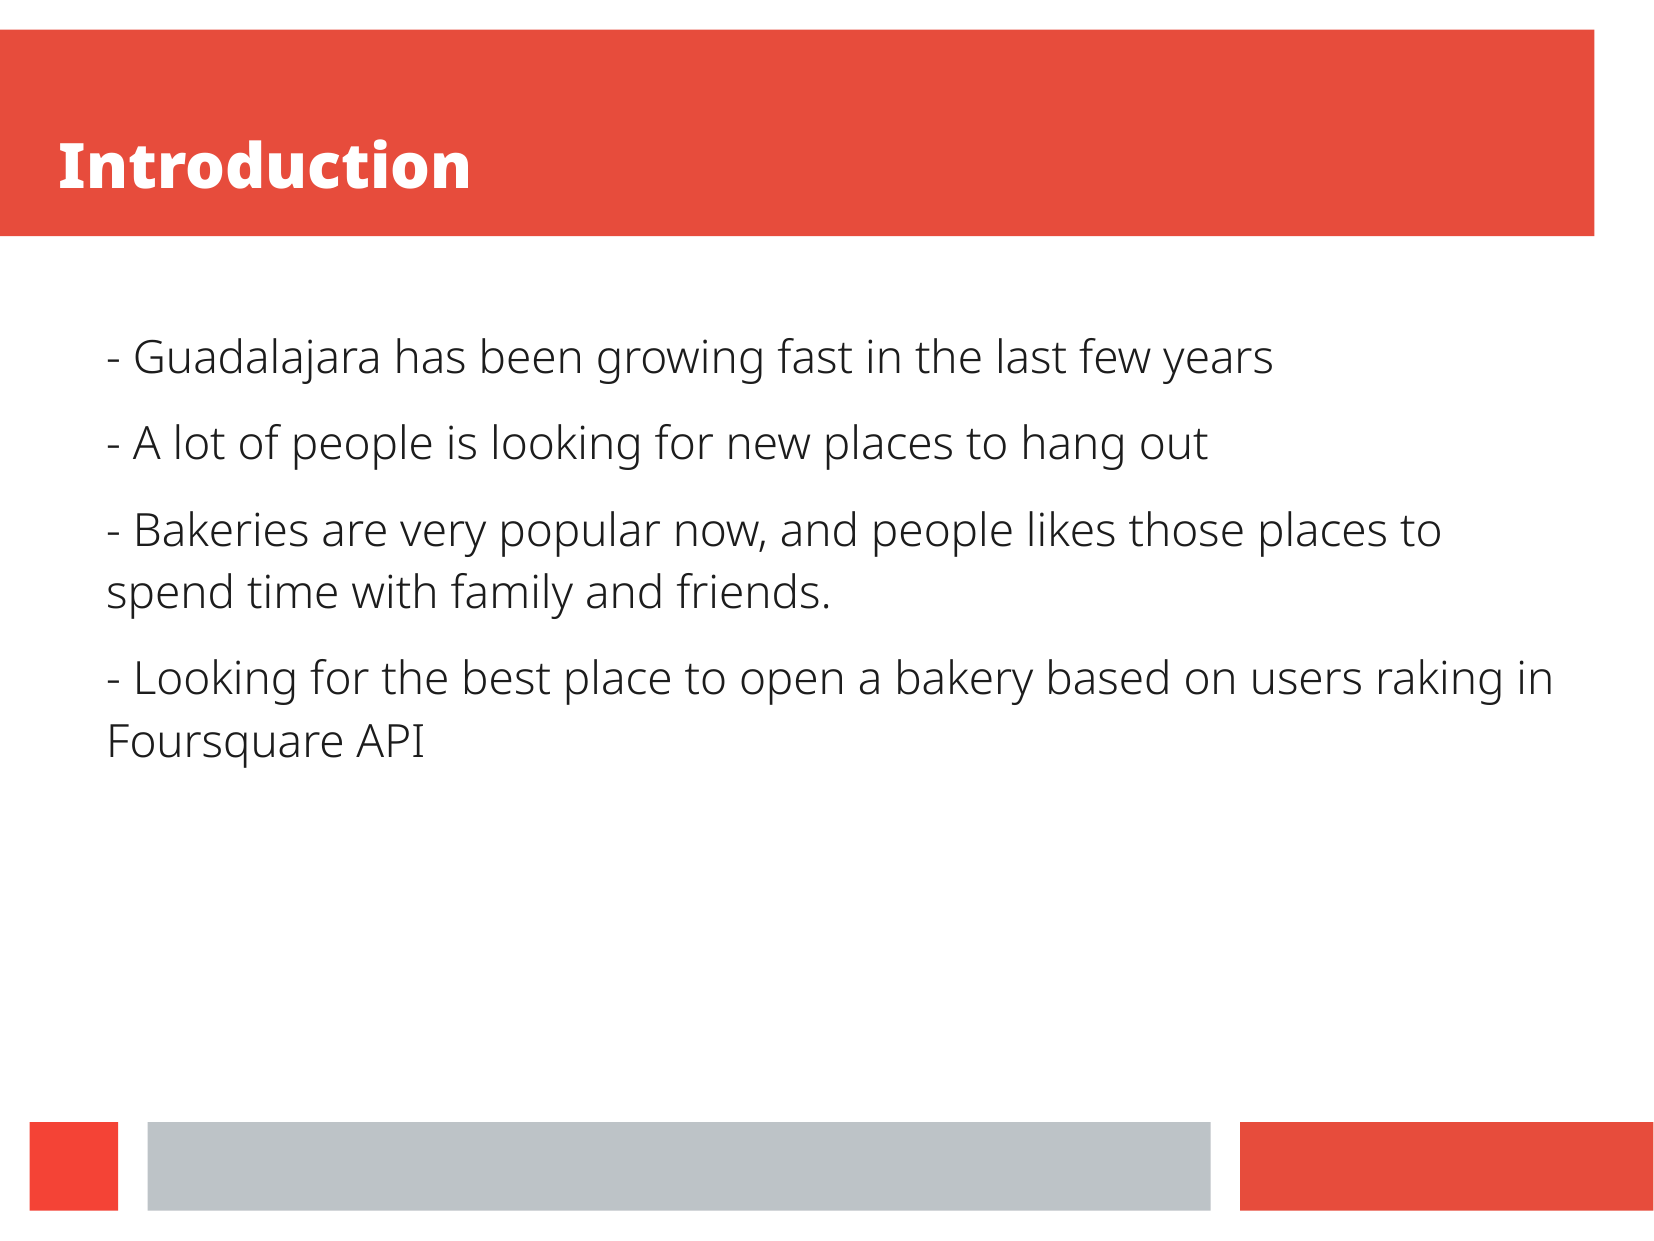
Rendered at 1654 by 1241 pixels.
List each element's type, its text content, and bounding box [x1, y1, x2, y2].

list - Guadalajara has been growing fast in the last few years - A lot of people is looking for new places to hang out - Bakeries are very popular now, and people likes those places to spend time with family and friends. - Looking for the best place to open a bakery based on users raking in Foursquare API [59, 324, 1565, 1093]
title Introduction [59, 59, 1595, 207]
